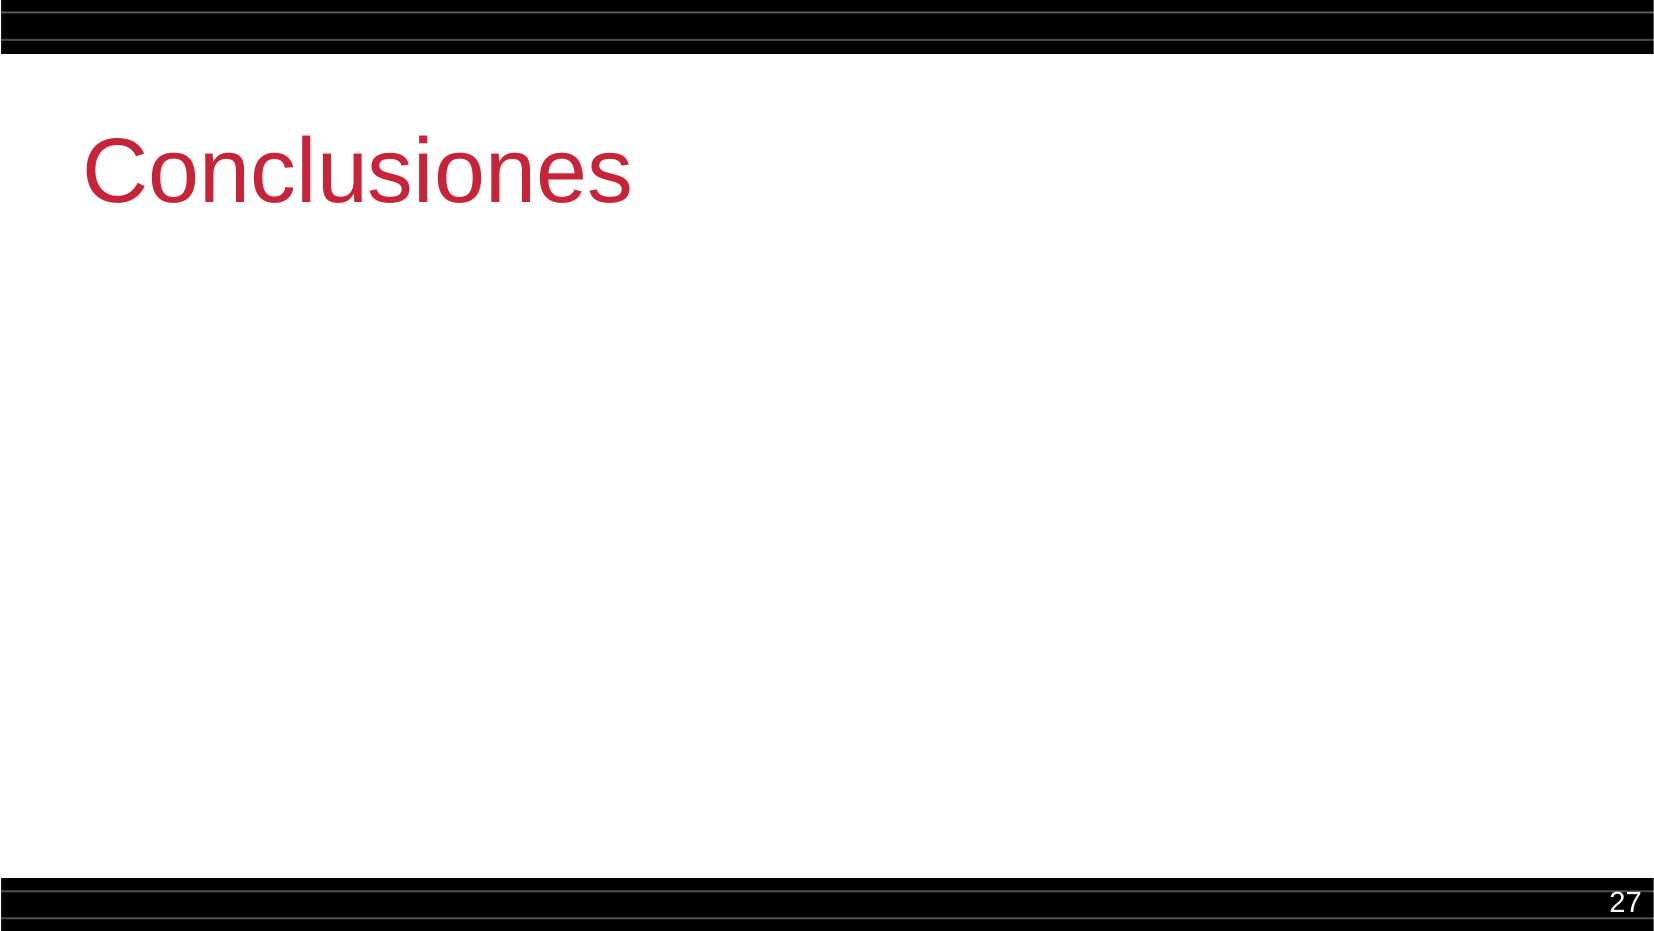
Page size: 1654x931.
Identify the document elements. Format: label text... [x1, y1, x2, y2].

picture [1, 878, 1654, 931]
title Conclusiones [82, 92, 1571, 249]
picture [1, 0, 1654, 54]
